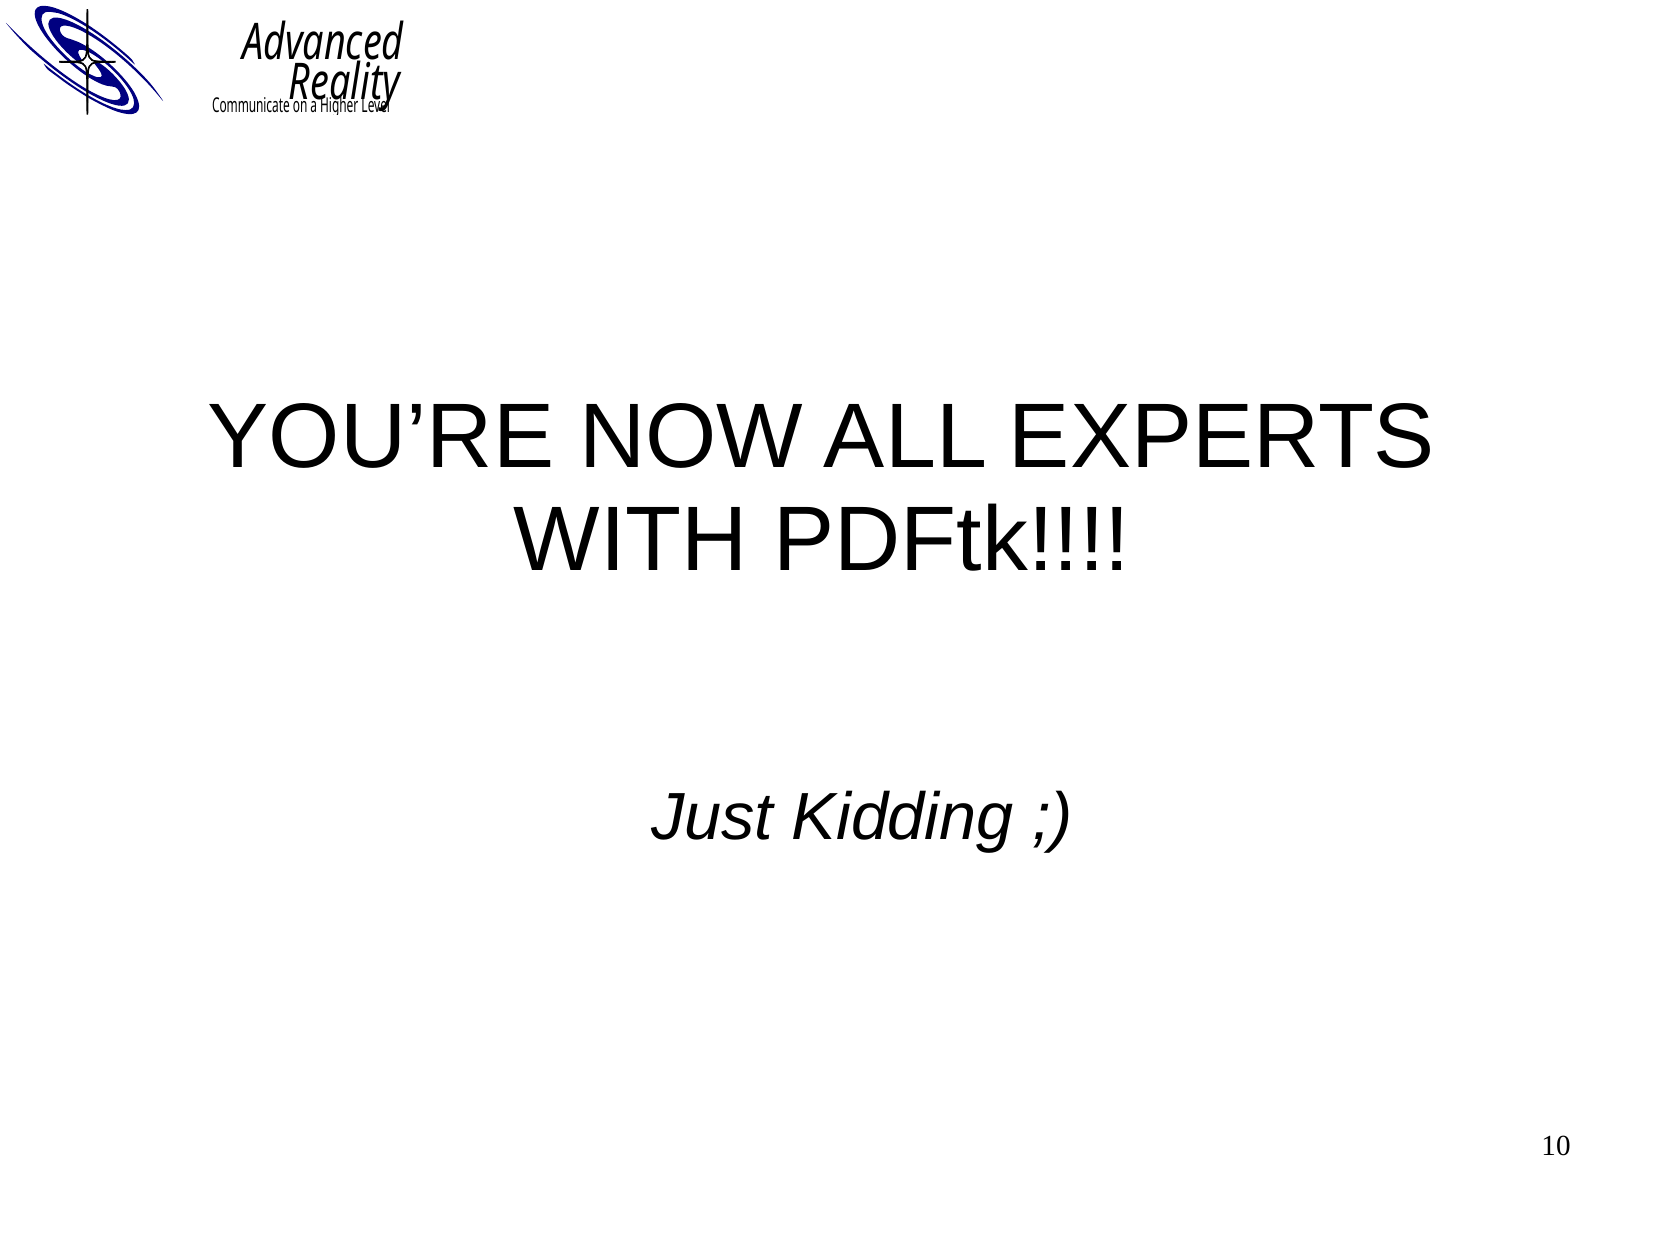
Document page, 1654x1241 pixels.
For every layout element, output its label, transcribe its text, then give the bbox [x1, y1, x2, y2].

list Just Kidding ;) [82, 778, 1571, 933]
text_box YOU’RE NOW ALL EXPERTS WITH PDFtk!!!! [78, 210, 1567, 763]
